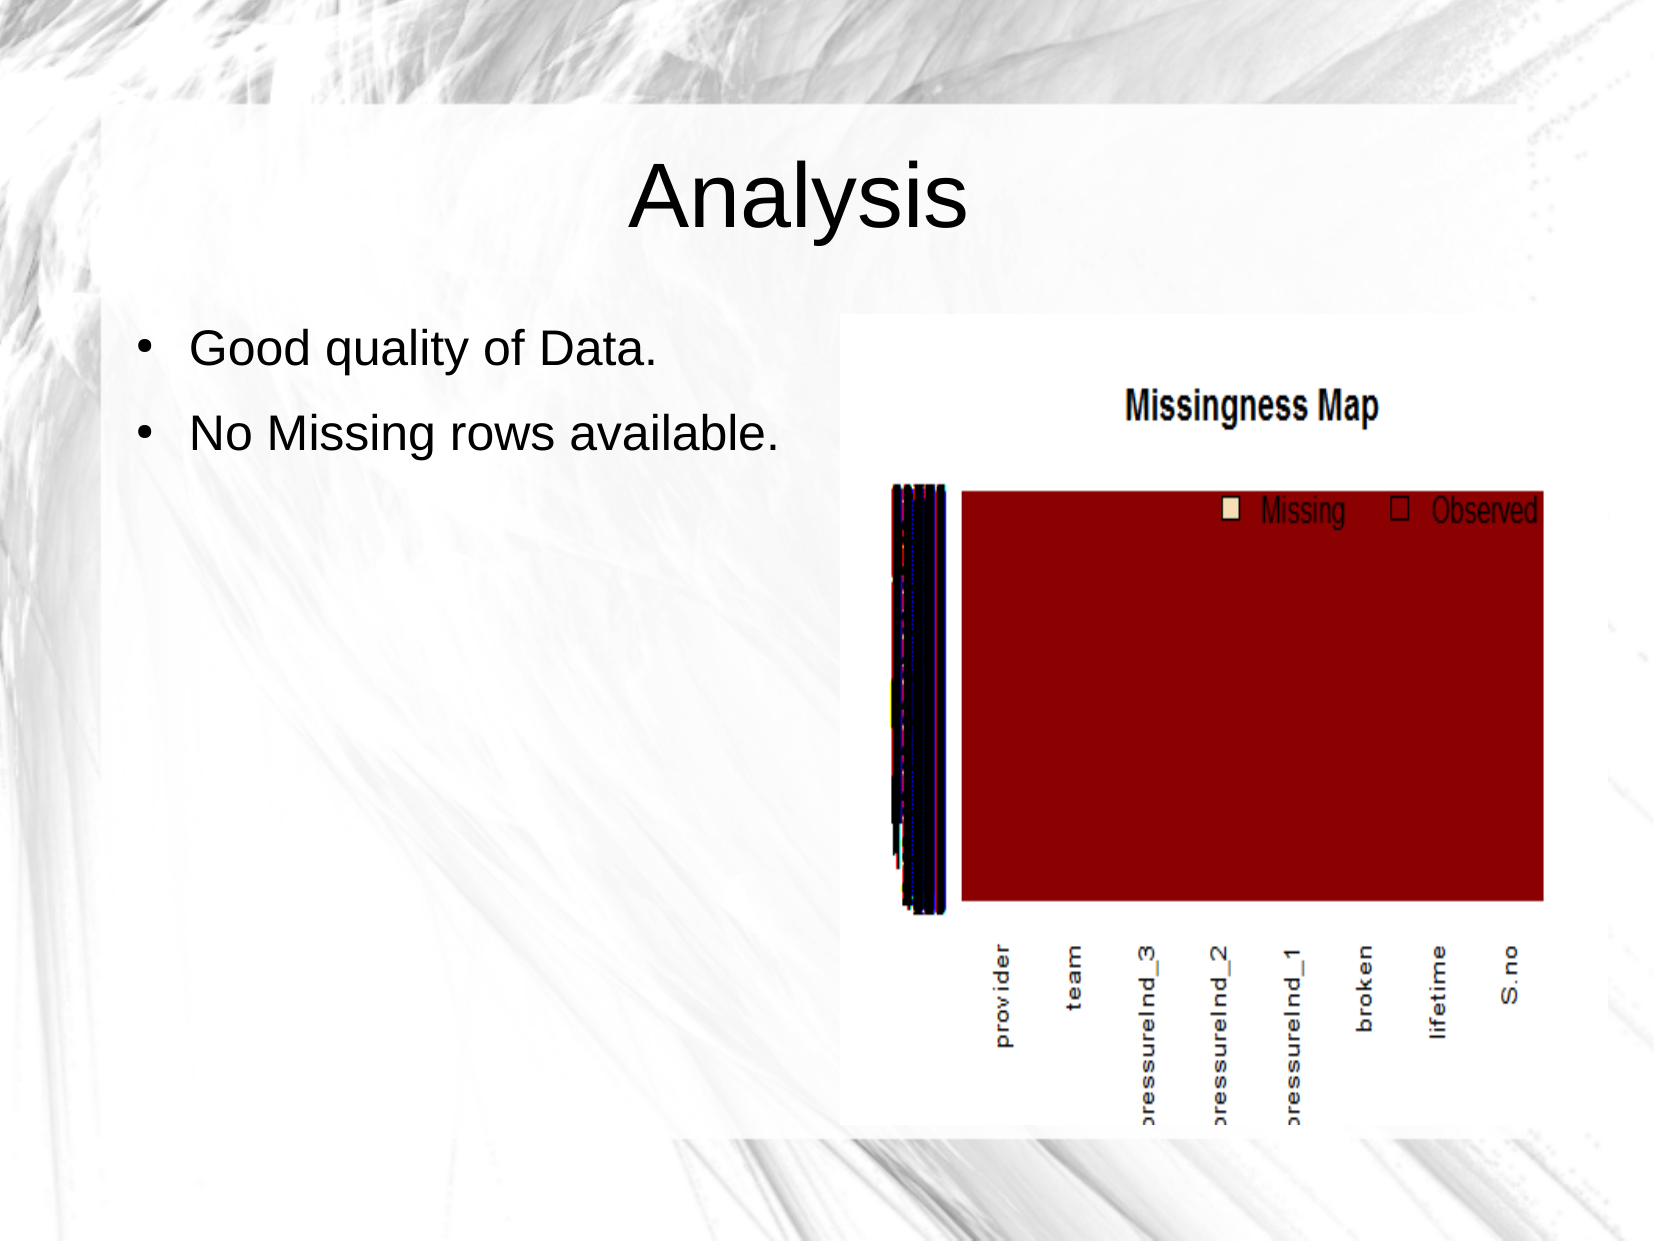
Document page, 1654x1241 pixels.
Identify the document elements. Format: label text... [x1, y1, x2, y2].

list Good quality of Data. No Missing rows available. [118, 319, 827, 945]
picture [0, 0, 1654, 1241]
title Analysis [118, 112, 1506, 281]
